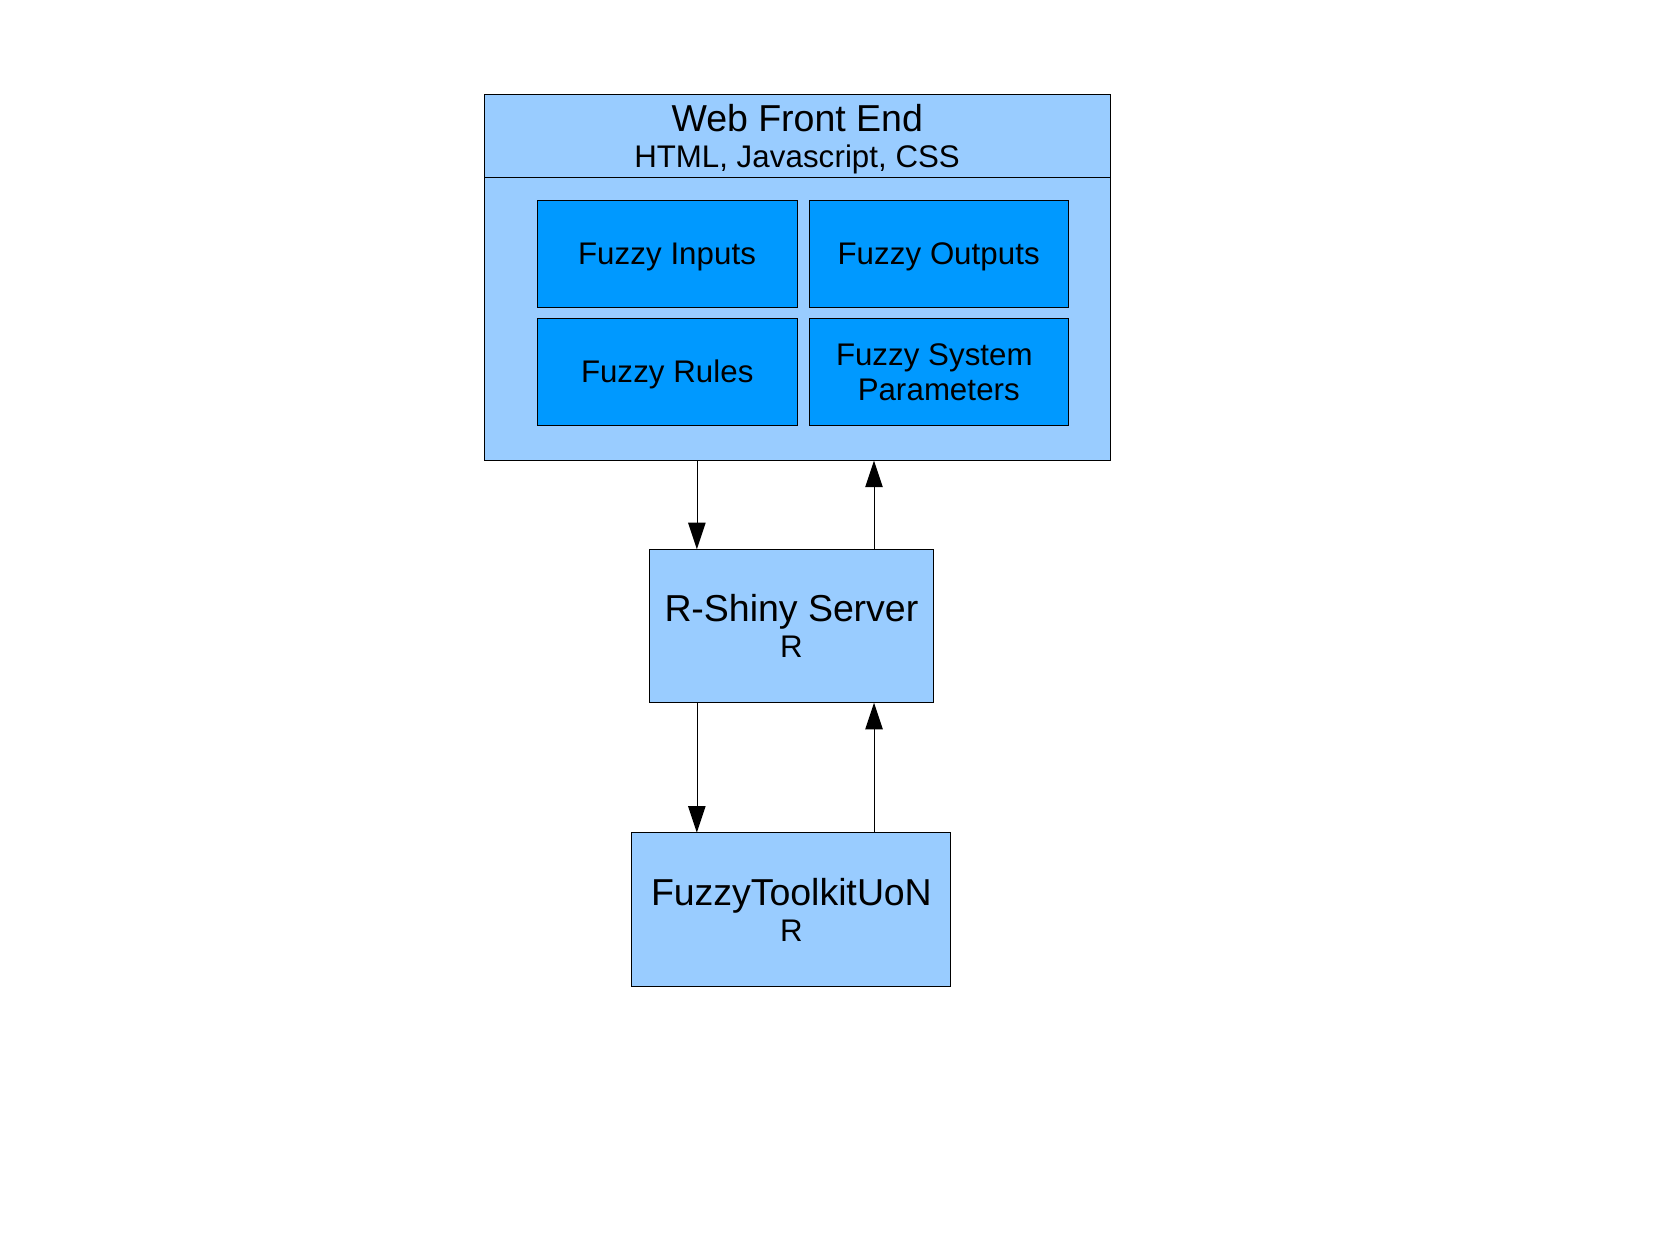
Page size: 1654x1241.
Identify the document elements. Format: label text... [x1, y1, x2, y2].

text_box Fuzzy Rules [537, 318, 798, 426]
text_box [401, 59, 1571, 1040]
text_box Fuzzy System Parameters [809, 318, 1069, 426]
text_box FuzzyToolkitUoN R [631, 832, 951, 987]
text_box R-Shiny Server R [649, 549, 934, 703]
text_box Web Front End HTML, Javascript, CSS [484, 94, 1111, 178]
text_box Fuzzy Inputs [537, 200, 798, 308]
text_box Fuzzy Outputs [809, 200, 1069, 308]
